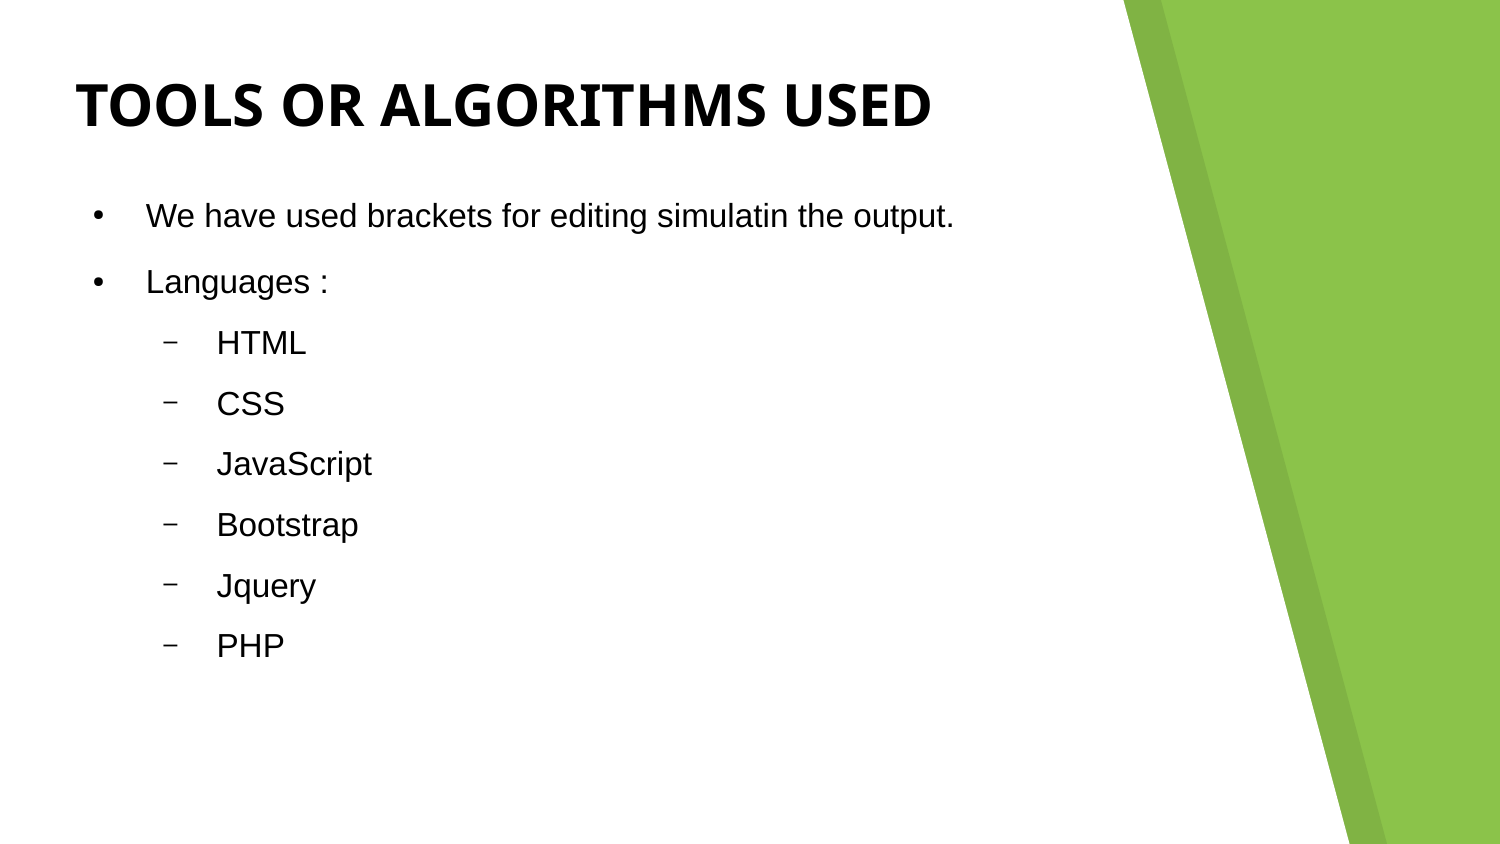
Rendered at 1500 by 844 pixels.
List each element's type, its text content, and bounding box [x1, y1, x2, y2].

title Tools or Algorithms Used [75, 33, 1425, 175]
list We have used brackets for editing simulatin the output. Languages : HTML CSS JavaScript Bootstrap Jquery PHP [75, 197, 1425, 687]
